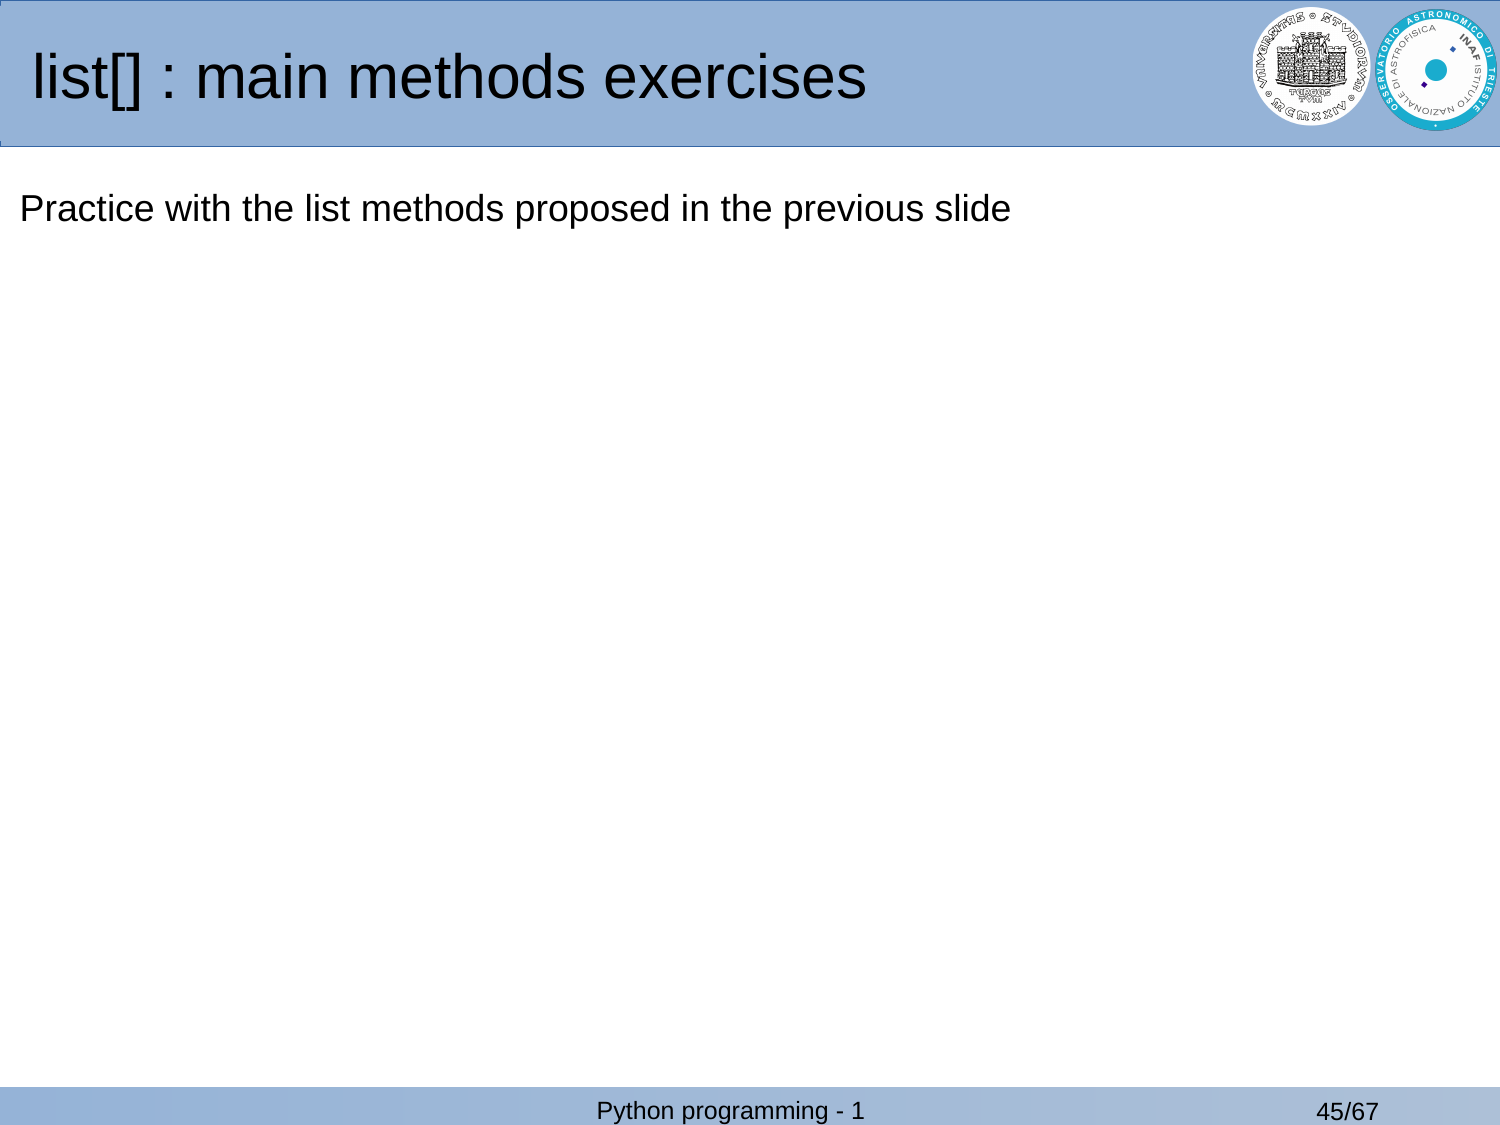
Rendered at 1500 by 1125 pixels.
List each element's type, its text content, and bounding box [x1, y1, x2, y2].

text_box list[] : main methods exercises [0, 5, 1253, 141]
picture [1253, 0, 1500, 156]
list Practice with the list methods proposed in the previous slide [4, 176, 1482, 1061]
